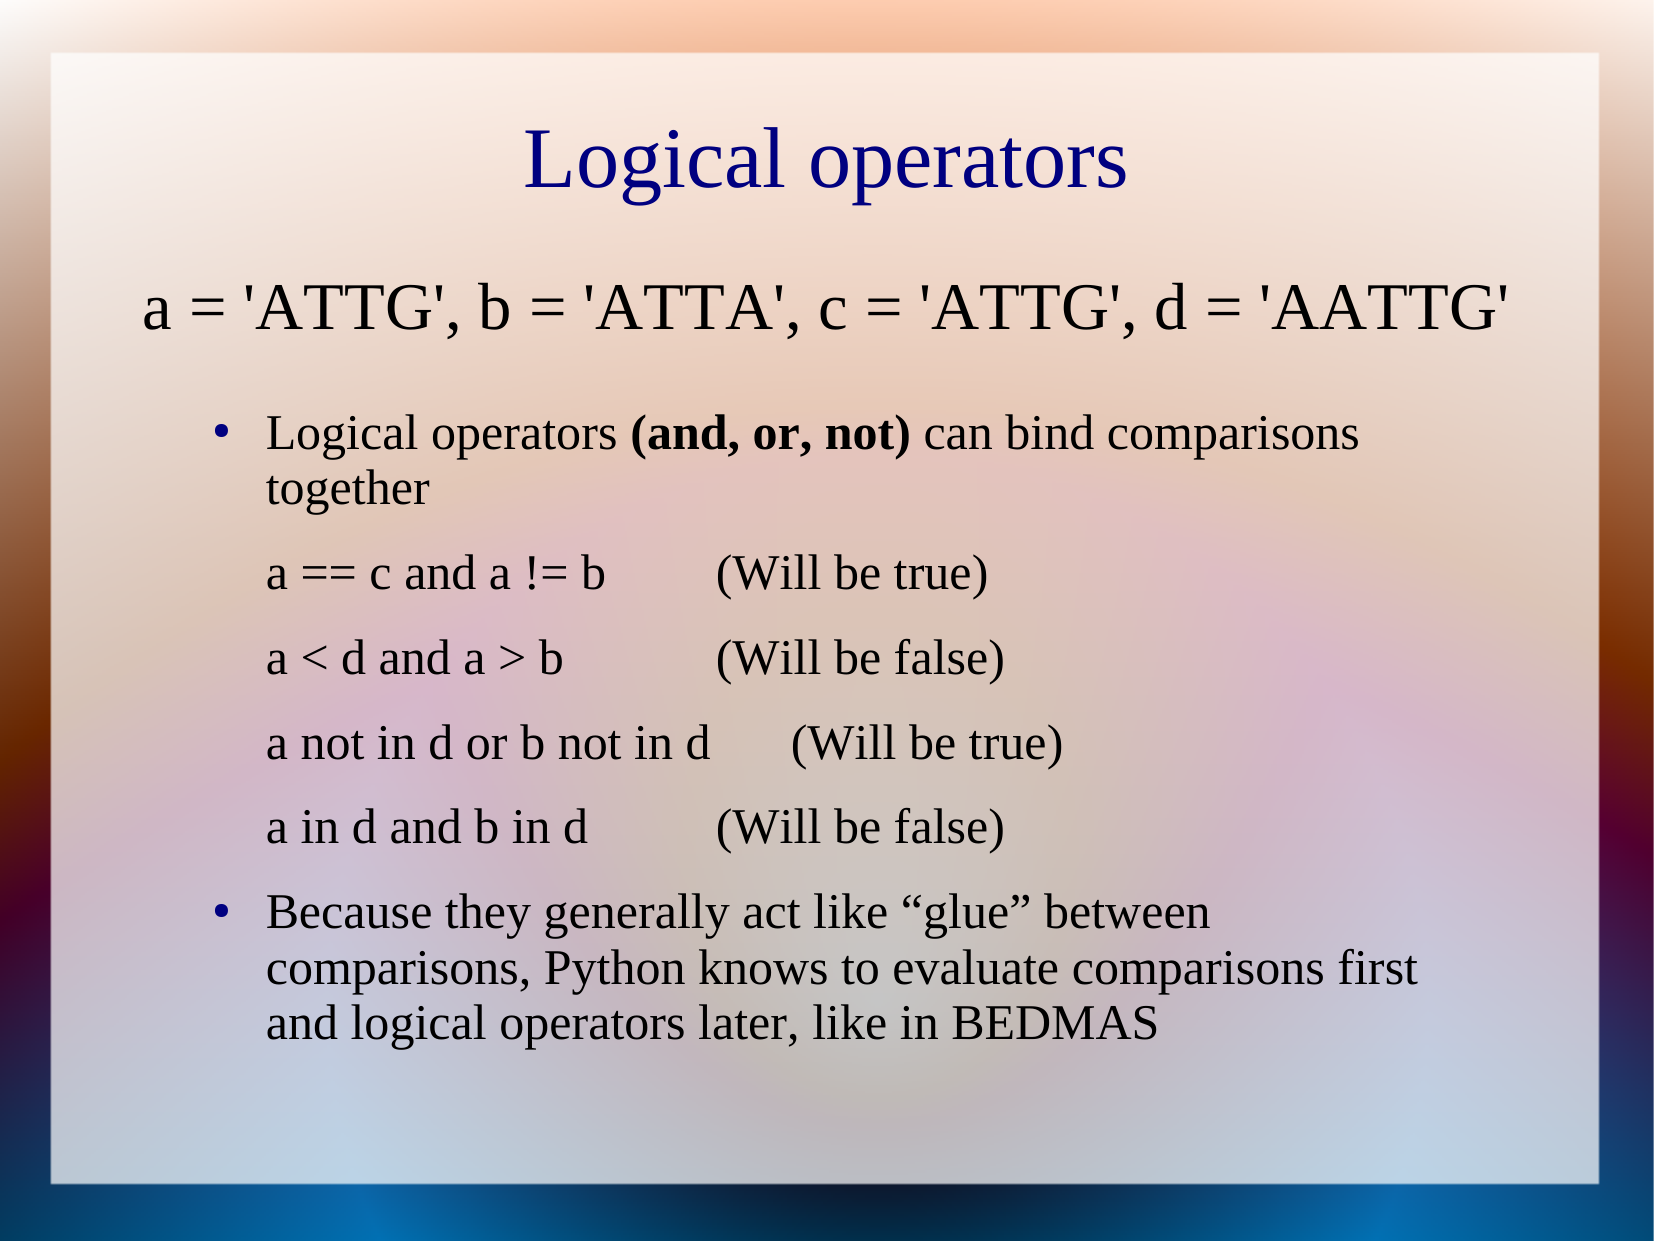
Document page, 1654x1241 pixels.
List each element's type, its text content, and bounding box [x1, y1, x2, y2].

picture [0, 0, 1654, 1241]
list a = 'ATTG', b = 'ATTA', c = 'ATTG', d = 'AATTG' [71, 270, 1561, 345]
list Logical operators (and, or, not) can bind comparisons together a == c and a != b (Will be true) a < d and a > b (Will be false) a not in d or b not in d (Will be true) a in d and b in d (Will be false) Because they generally act like “glue” between comparisons, Python knows to evaluate comparisons first and logical operators later, like in BEDMAS [195, 405, 1456, 1078]
title Logical operators [82, 55, 1571, 263]
